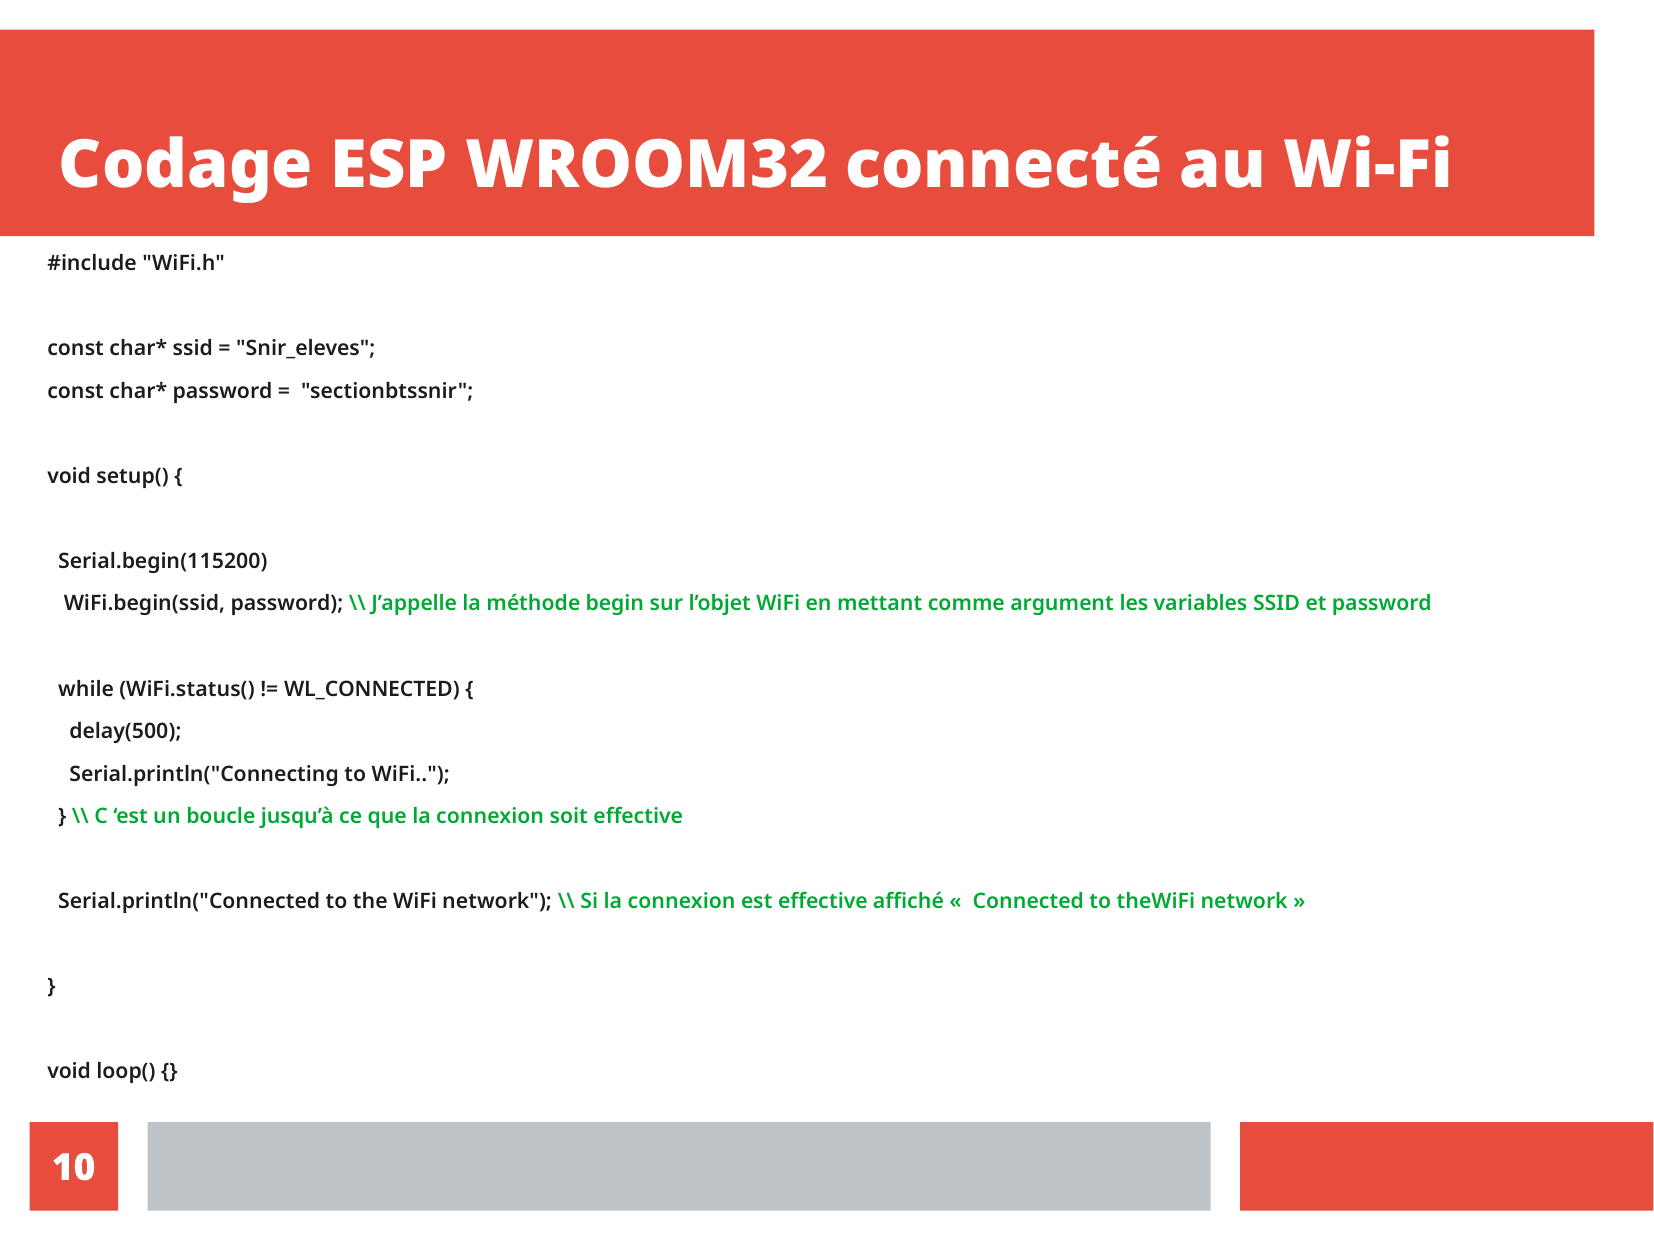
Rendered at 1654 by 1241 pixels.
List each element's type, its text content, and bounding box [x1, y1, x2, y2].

title Codage ESP WROOM32 connecté au Wi-Fi [59, 59, 1595, 207]
list #include "WiFi.h" const char* ssid = "Snir_eleves"; const char* password = "sectionbtssnir"; void setup() { Serial.begin(115200) WiFi.begin(ssid, password); \\ J’appelle la méthode begin sur l’objet WiFi en mettant comme argument les variables SSID et password while (WiFi.status() != WL_CONNECTED) { delay(500); Serial.println("Connecting to WiFi.."); } \\ C ‘est un boucle jusqu’à ce que la connexion soit effective Serial.println("Connected to the WiFi network"); \\ Si la connexion est effective affiché « Connected to theWiFi network » } void loop() {} [47, 248, 1554, 1087]
